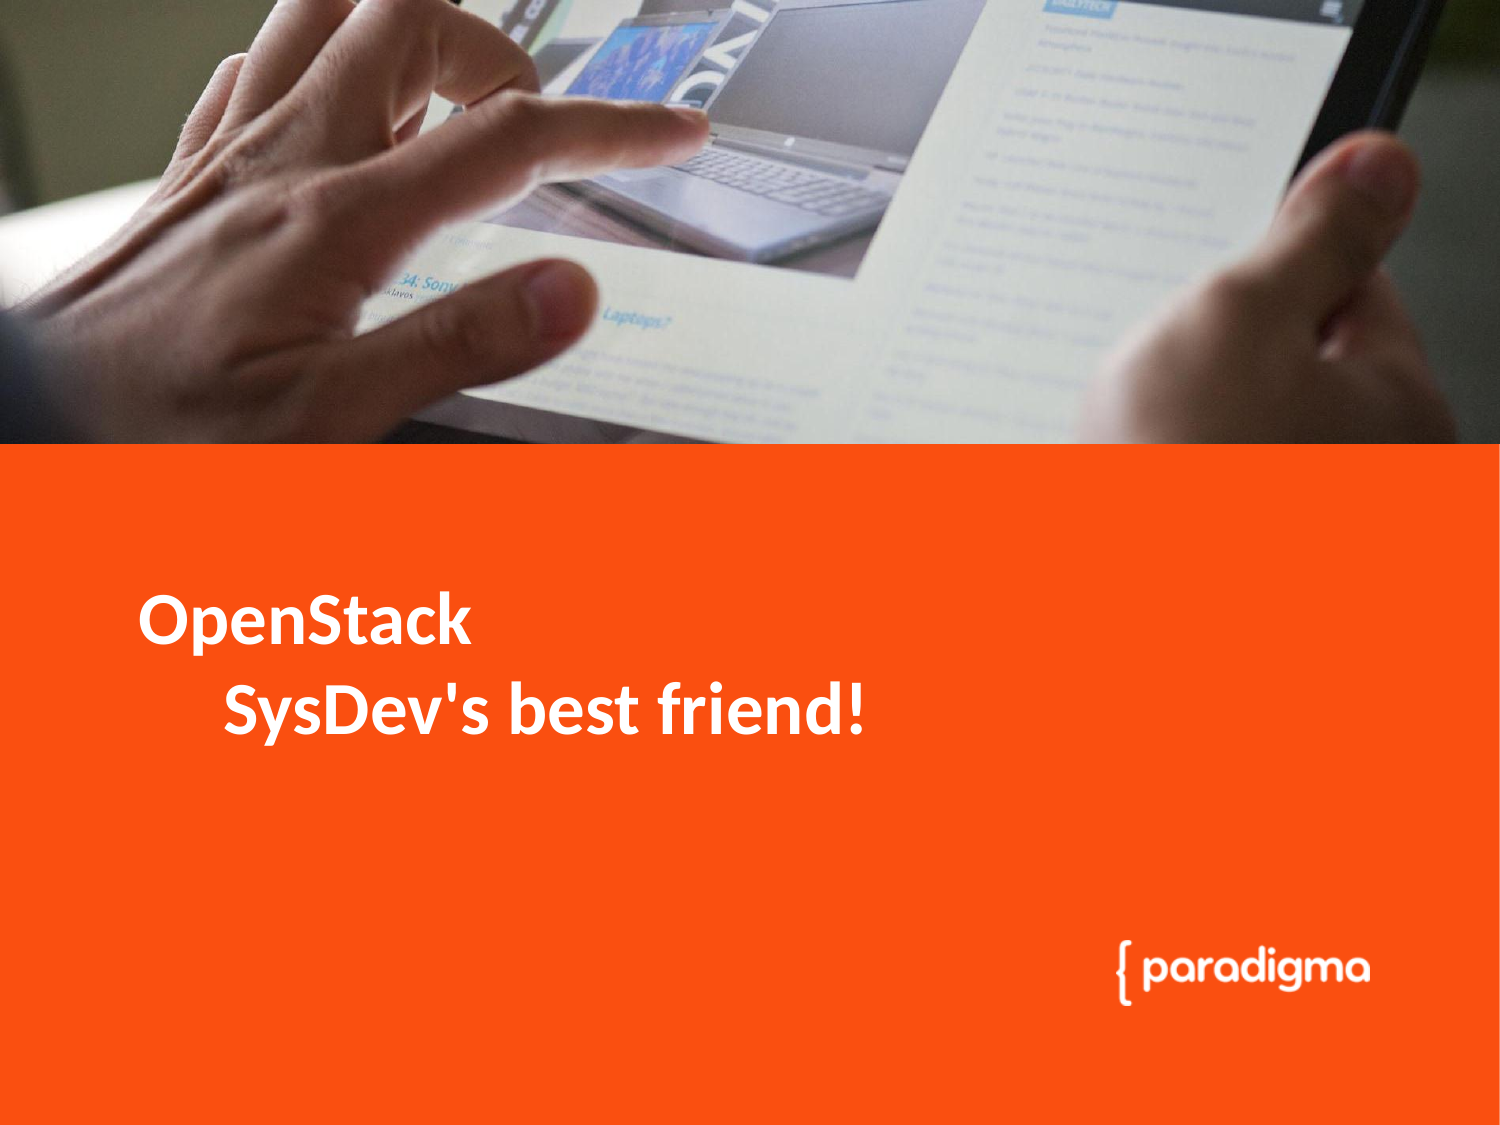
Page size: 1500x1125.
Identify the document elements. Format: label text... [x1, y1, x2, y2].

text_box OpenStack SysDev's best friend! [123, 562, 1341, 896]
picture [0, 0, 1500, 444]
picture [1116, 940, 1370, 1007]
text_box [0, 444, 1500, 1125]
